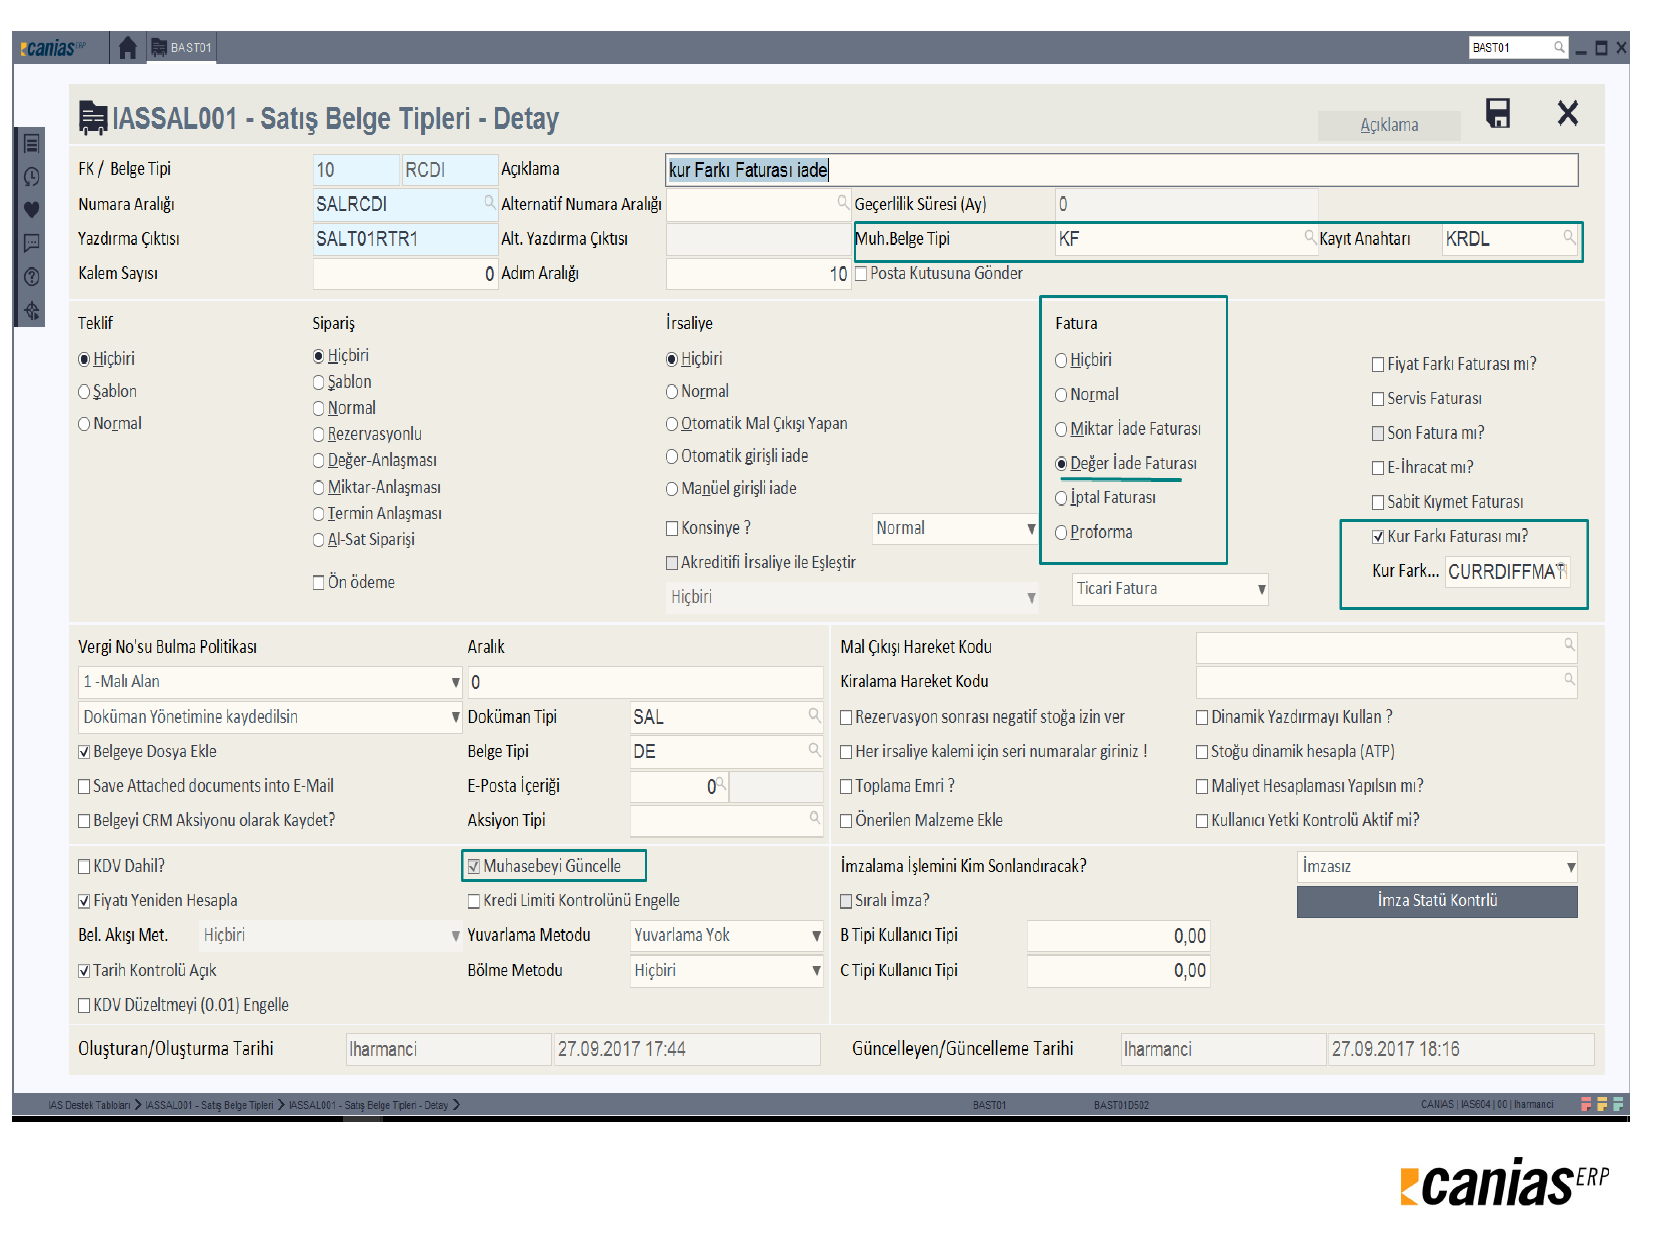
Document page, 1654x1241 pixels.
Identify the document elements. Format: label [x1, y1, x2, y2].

picture [12, 31, 1630, 1123]
picture [1375, 1139, 1635, 1223]
